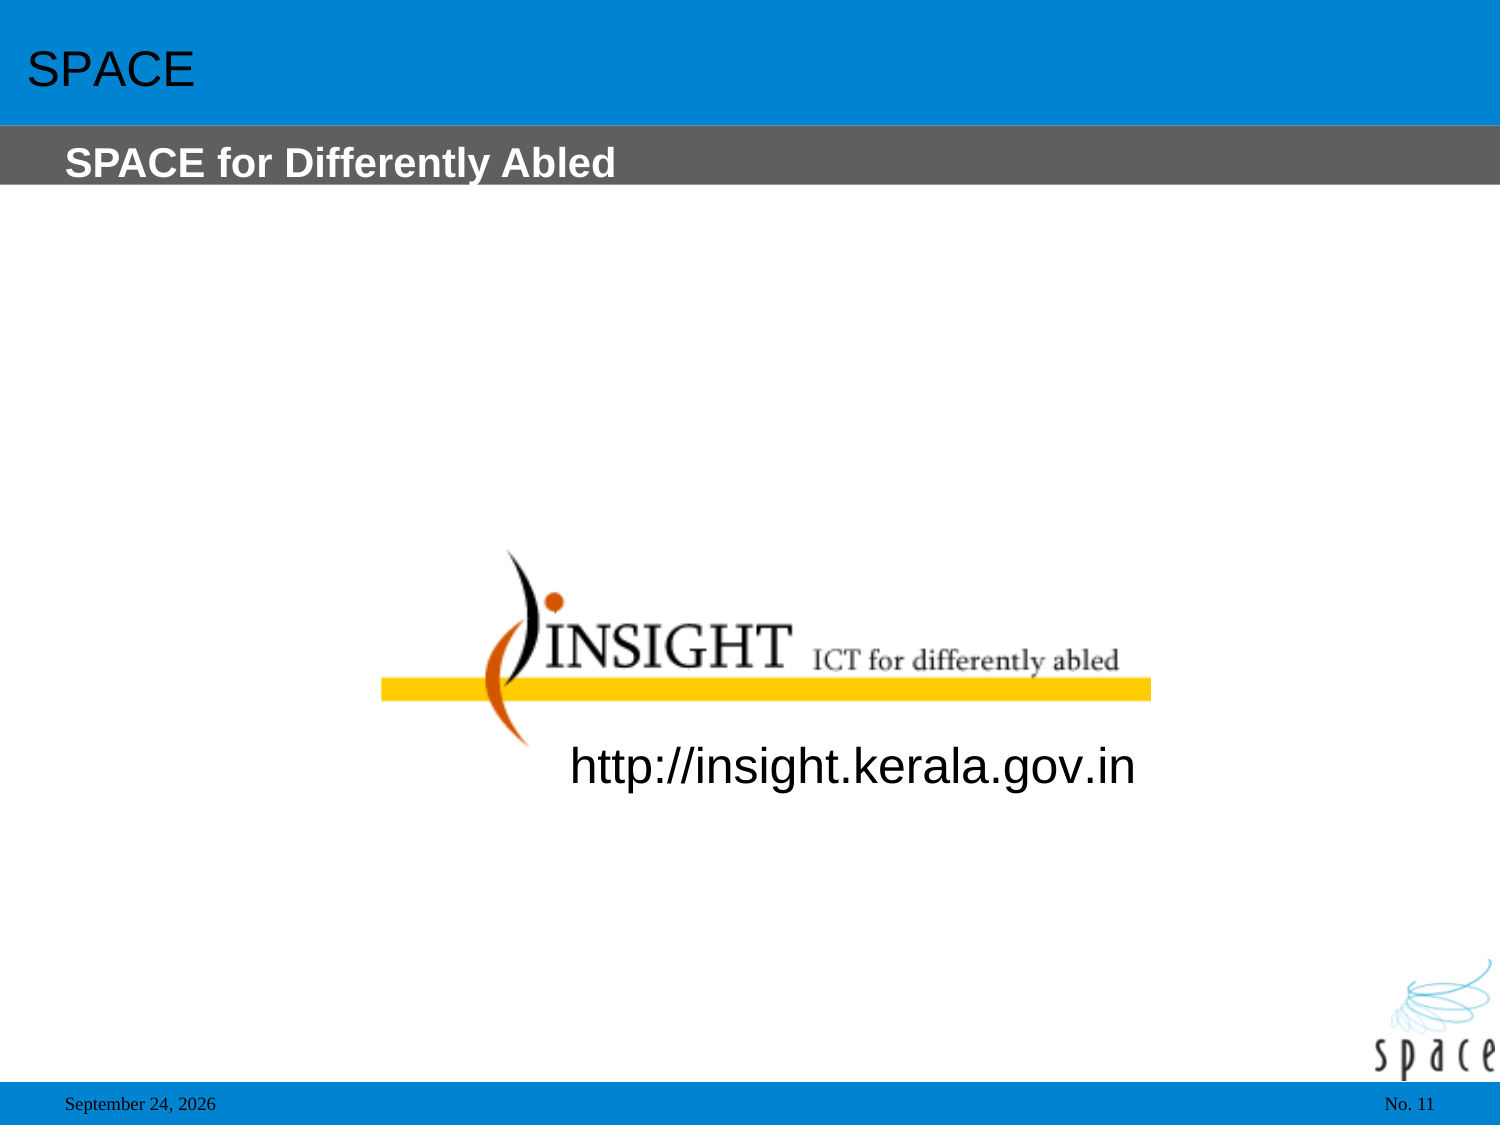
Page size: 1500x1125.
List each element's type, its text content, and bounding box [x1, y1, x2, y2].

text_box http://insight.kerala.gov.in [555, 726, 1152, 802]
picture [1375, 959, 1495, 1081]
title SPACE for Differently Abled [64, 139, 1436, 187]
picture [361, 547, 1151, 758]
